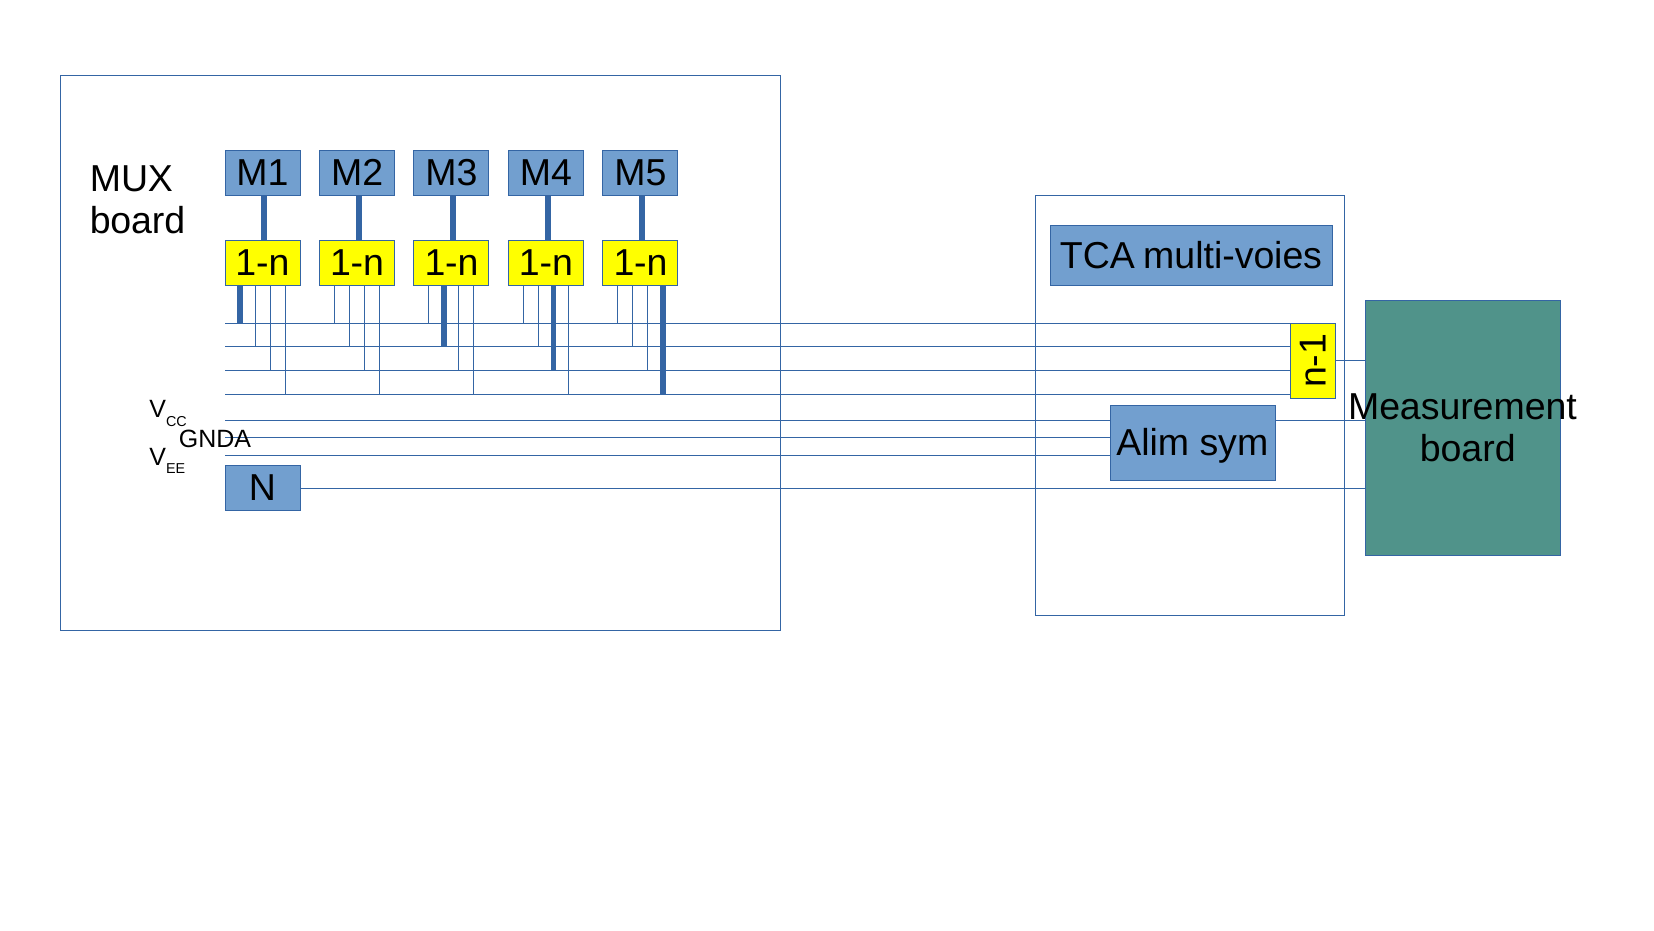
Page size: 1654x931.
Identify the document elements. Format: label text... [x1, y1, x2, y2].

text_box M2 [319, 150, 395, 196]
text_box GNDA [164, 417, 266, 461]
text_box M5 [602, 150, 678, 196]
text_box 1-n [225, 240, 301, 286]
text_box 1-n [413, 240, 489, 286]
text_box 1-n [319, 240, 395, 286]
text_box Alim sym [1110, 405, 1276, 481]
text_box M1 [225, 150, 301, 196]
text_box VEE [134, 435, 201, 484]
text_box n-1 [1290, 323, 1336, 399]
text_box MUX board [75, 150, 201, 249]
text_box N [225, 465, 301, 511]
text_box M4 [508, 150, 584, 196]
text_box 1-n [508, 240, 584, 286]
text_box Measurement board [1365, 300, 1561, 556]
text_box M3 [413, 150, 489, 196]
text_box 1-n [602, 240, 678, 286]
text_box VCC [134, 387, 202, 435]
text_box TCA multi-voies [1050, 225, 1333, 286]
